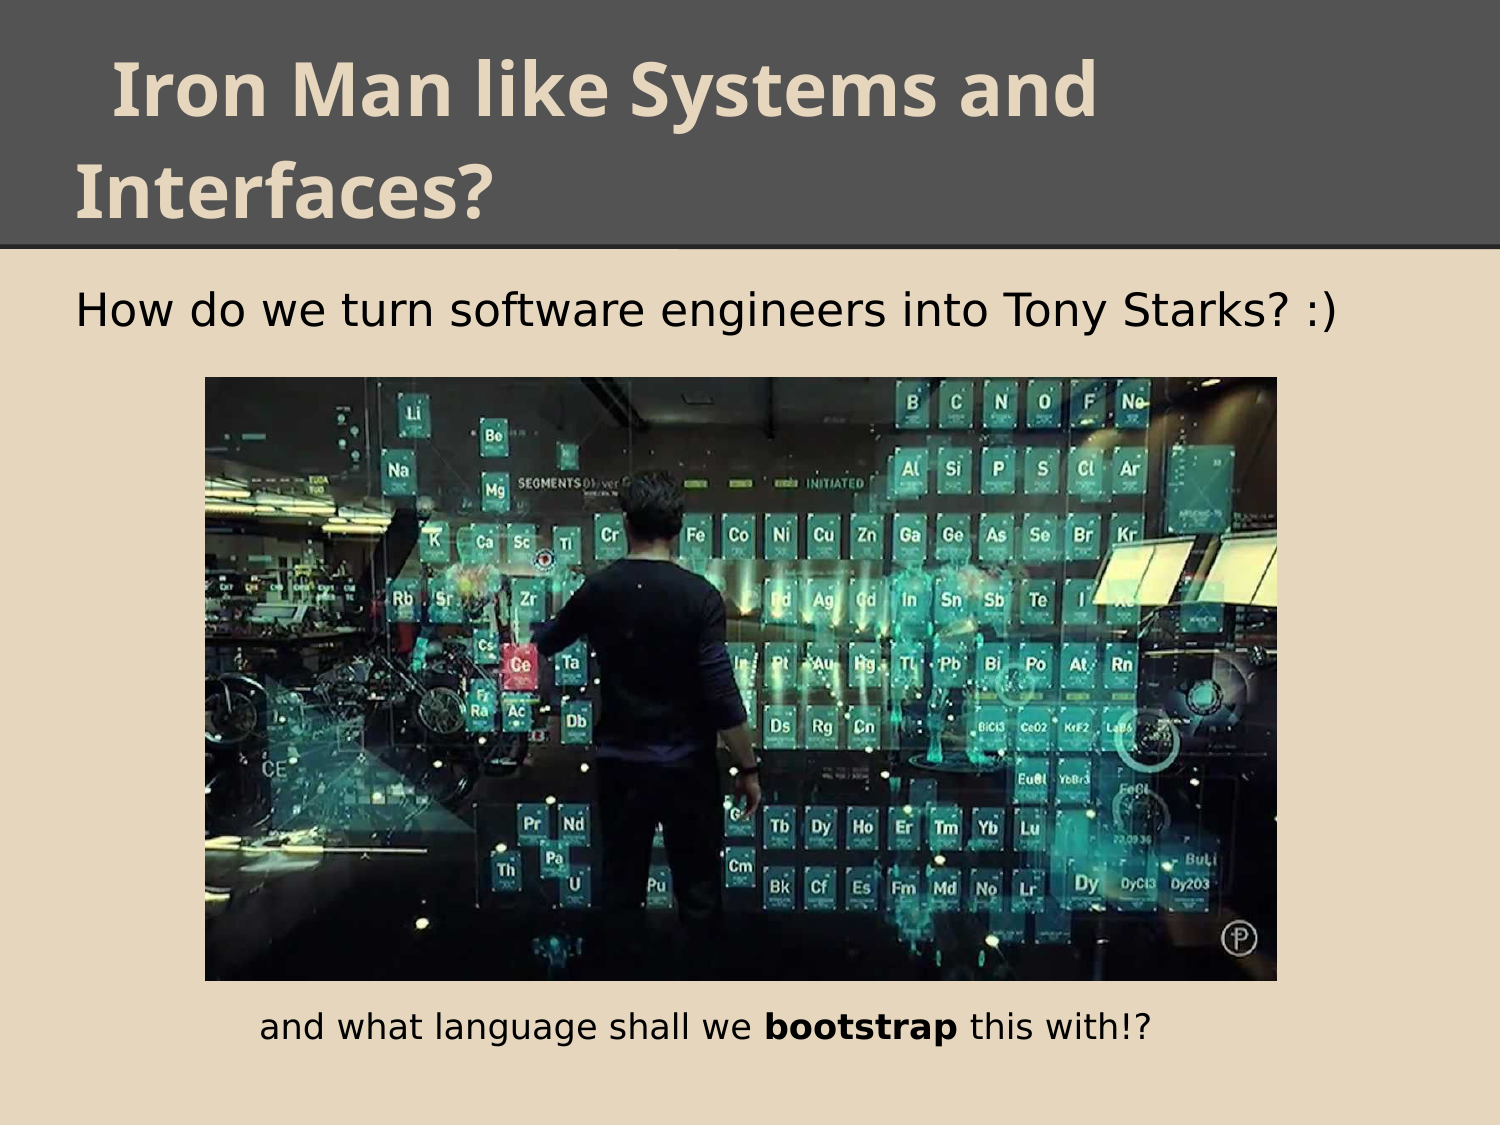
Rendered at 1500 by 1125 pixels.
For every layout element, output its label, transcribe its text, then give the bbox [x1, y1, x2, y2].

text_box and what language shall we bootstrap this with!? [259, 1006, 1158, 1075]
title Iron Man like Systems and Interfaces? [75, 45, 1425, 233]
picture [205, 377, 1277, 981]
list How do we turn software engineers into Tony Starks? :) [75, 283, 1425, 364]
